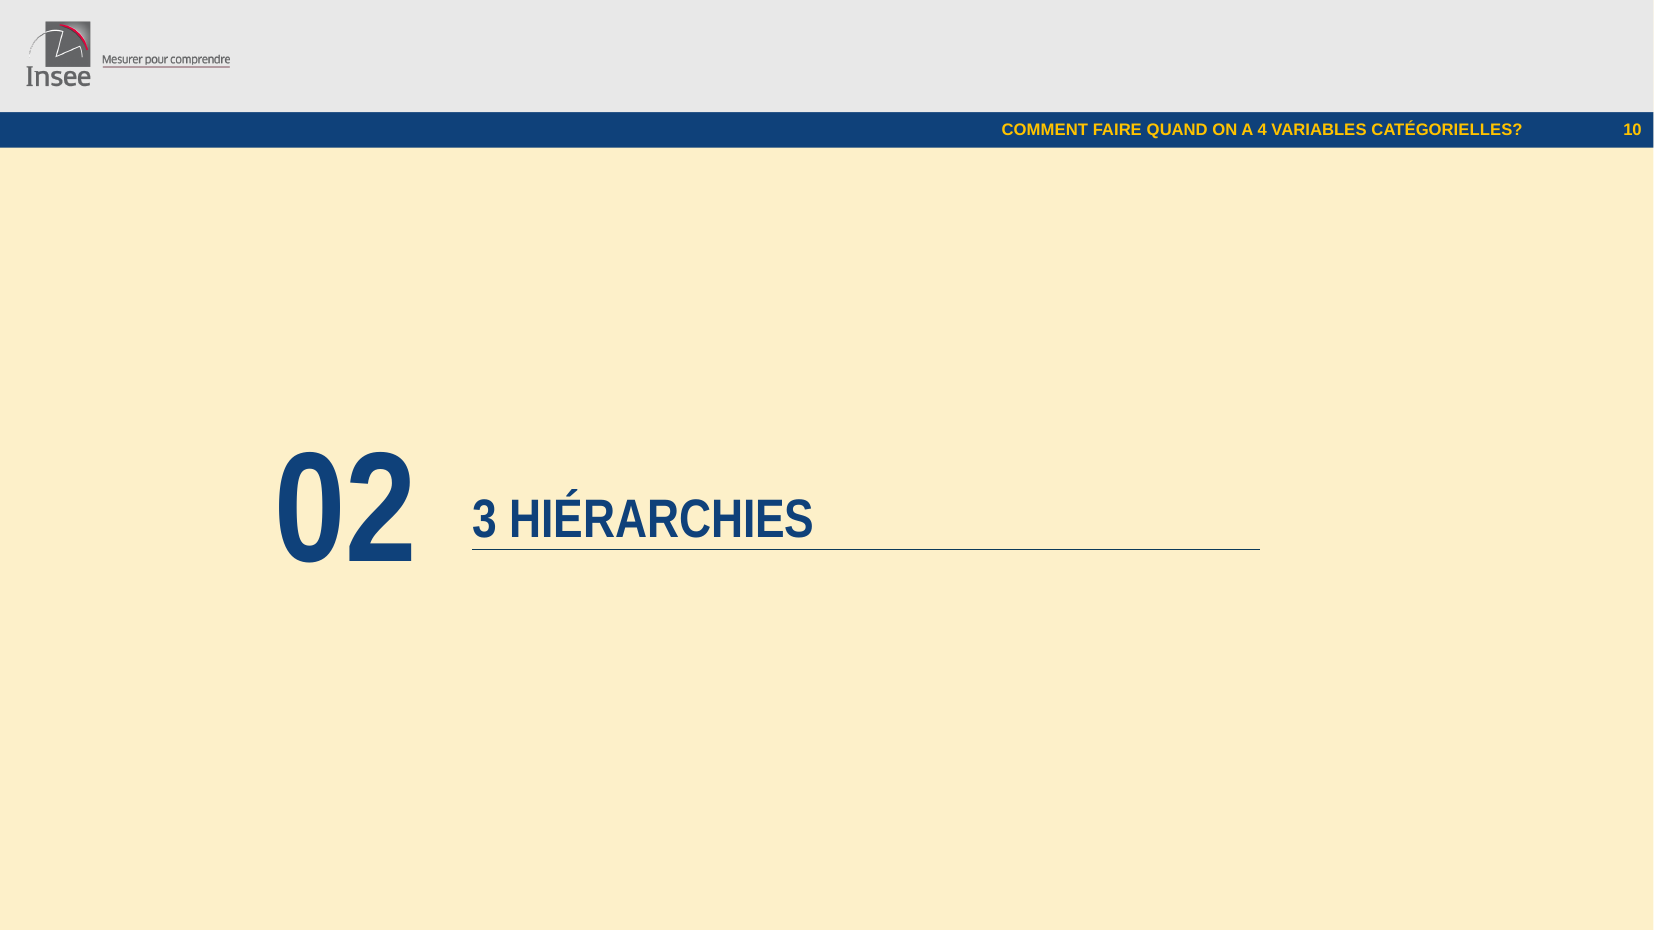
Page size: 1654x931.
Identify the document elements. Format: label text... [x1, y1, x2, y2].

picture [23, 0, 230, 89]
text_box 02 [230, 389, 461, 621]
title 3 hiérarchies [472, 401, 1359, 550]
